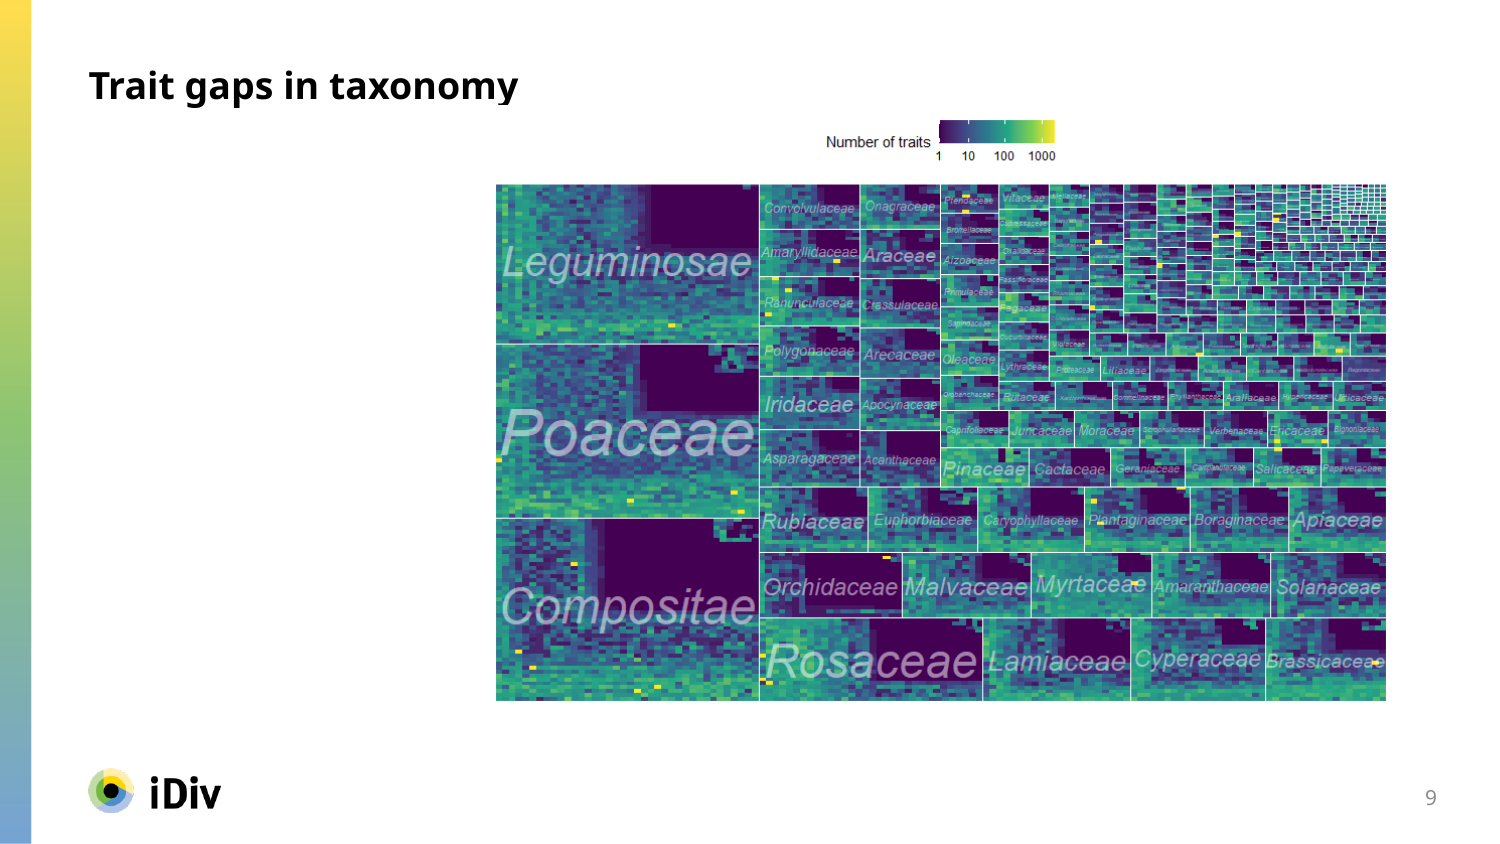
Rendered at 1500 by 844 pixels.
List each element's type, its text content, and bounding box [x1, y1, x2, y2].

picture [0, 0, 1500, 844]
slide_number <numéro> [1240, 767, 1437, 813]
list Trait gaps in taxonomy [88, 61, 1437, 157]
